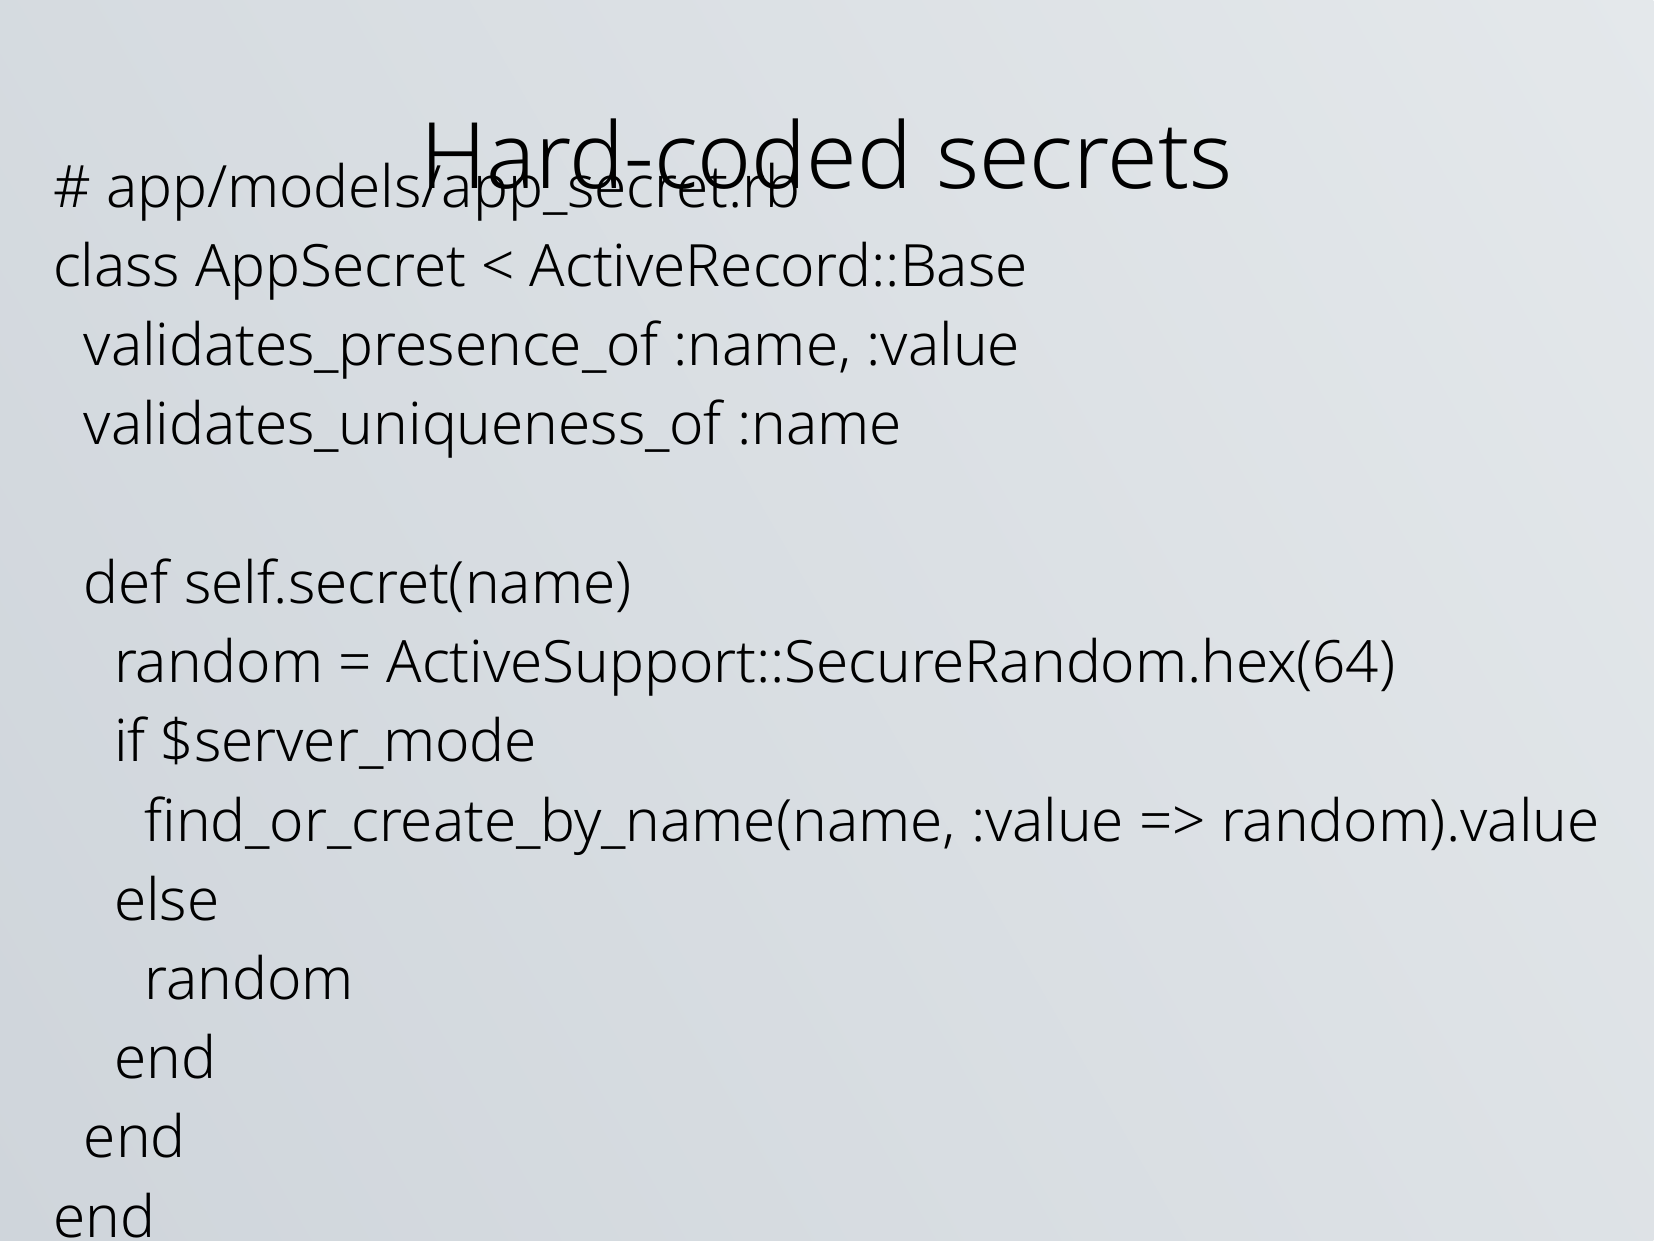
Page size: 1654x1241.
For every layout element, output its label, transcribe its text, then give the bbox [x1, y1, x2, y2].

subtitle # app/models/app_secret.rb class AppSecret < ActiveRecord::Base validates_presence_of :name, :value validates_uniqueness_of :name def self.secret(name) random = ActiveSupport::SecureRandom.hex(64) if $server_mode find_or_create_by_name(name, :value => random).value else random end end end [123, 235, 1531, 1164]
title Hard-coded secrets [471, 56, 1183, 235]
